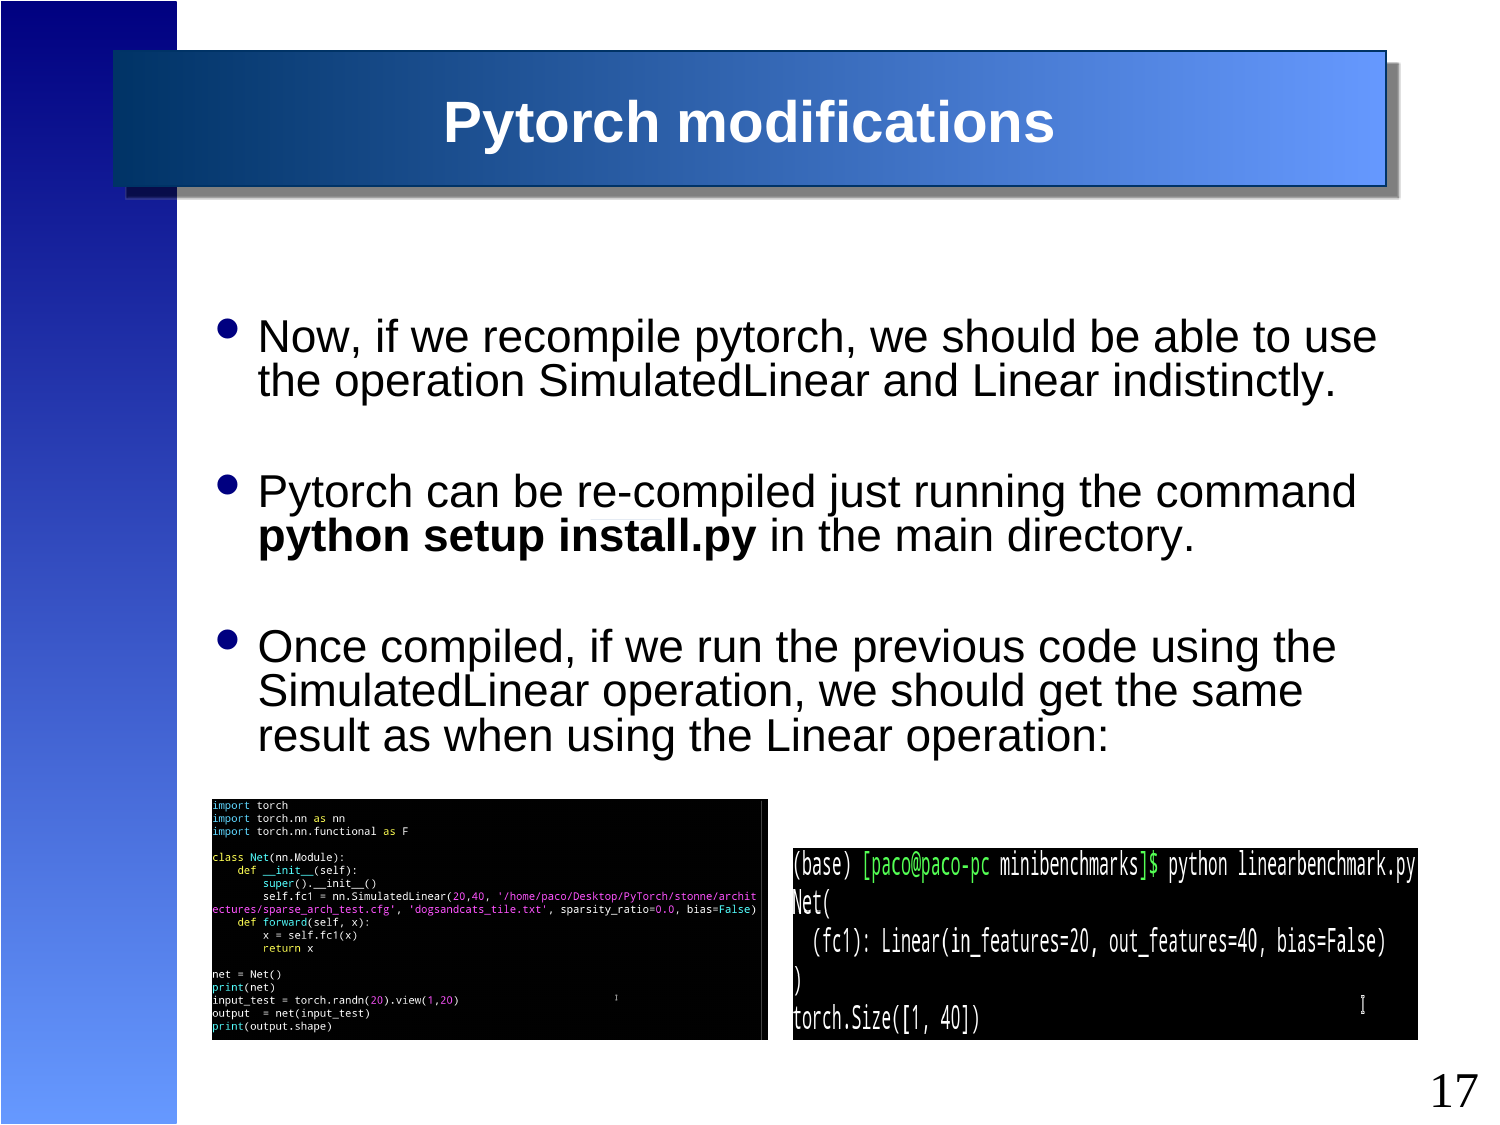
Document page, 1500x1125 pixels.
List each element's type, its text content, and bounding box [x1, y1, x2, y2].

picture [793, 848, 1418, 1040]
title Pytorch modifications [113, 50, 1387, 187]
picture [212, 799, 768, 1040]
list Now, if we recompile pytorch, we should be able to use the operation SimulatedLinear and Linear indistinctly. Pytorch can be re-compiled just running the command python setup install.py in the main directory. Once compiled, if we run the previous code using the SimulatedLinear operation, we should get the same result as when using the Linear operation: [130, 165, 1406, 1125]
